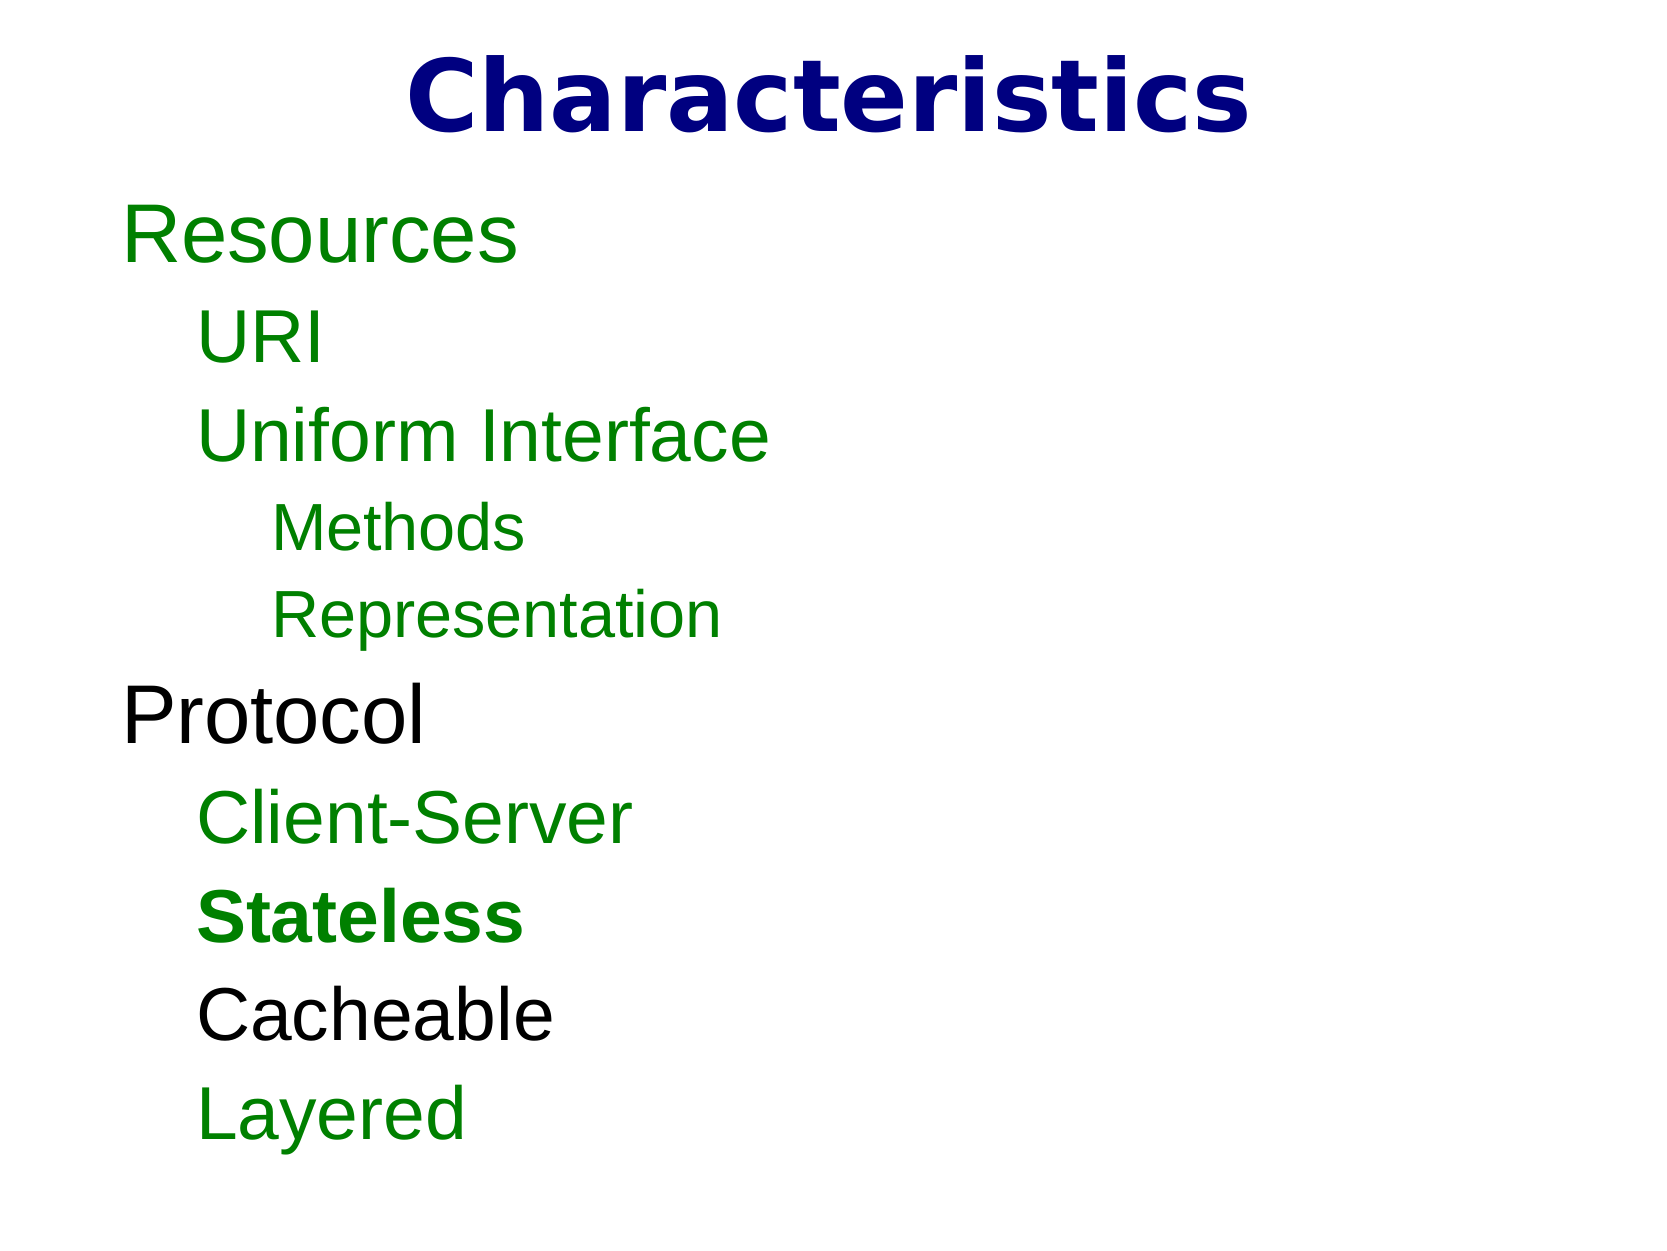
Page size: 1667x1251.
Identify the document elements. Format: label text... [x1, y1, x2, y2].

list Resources URI Uniform Interface Methods Representation Protocol Client-Server Stateless Cacheable Layered [121, 187, 1538, 1201]
title Characteristics [120, 0, 1538, 194]
